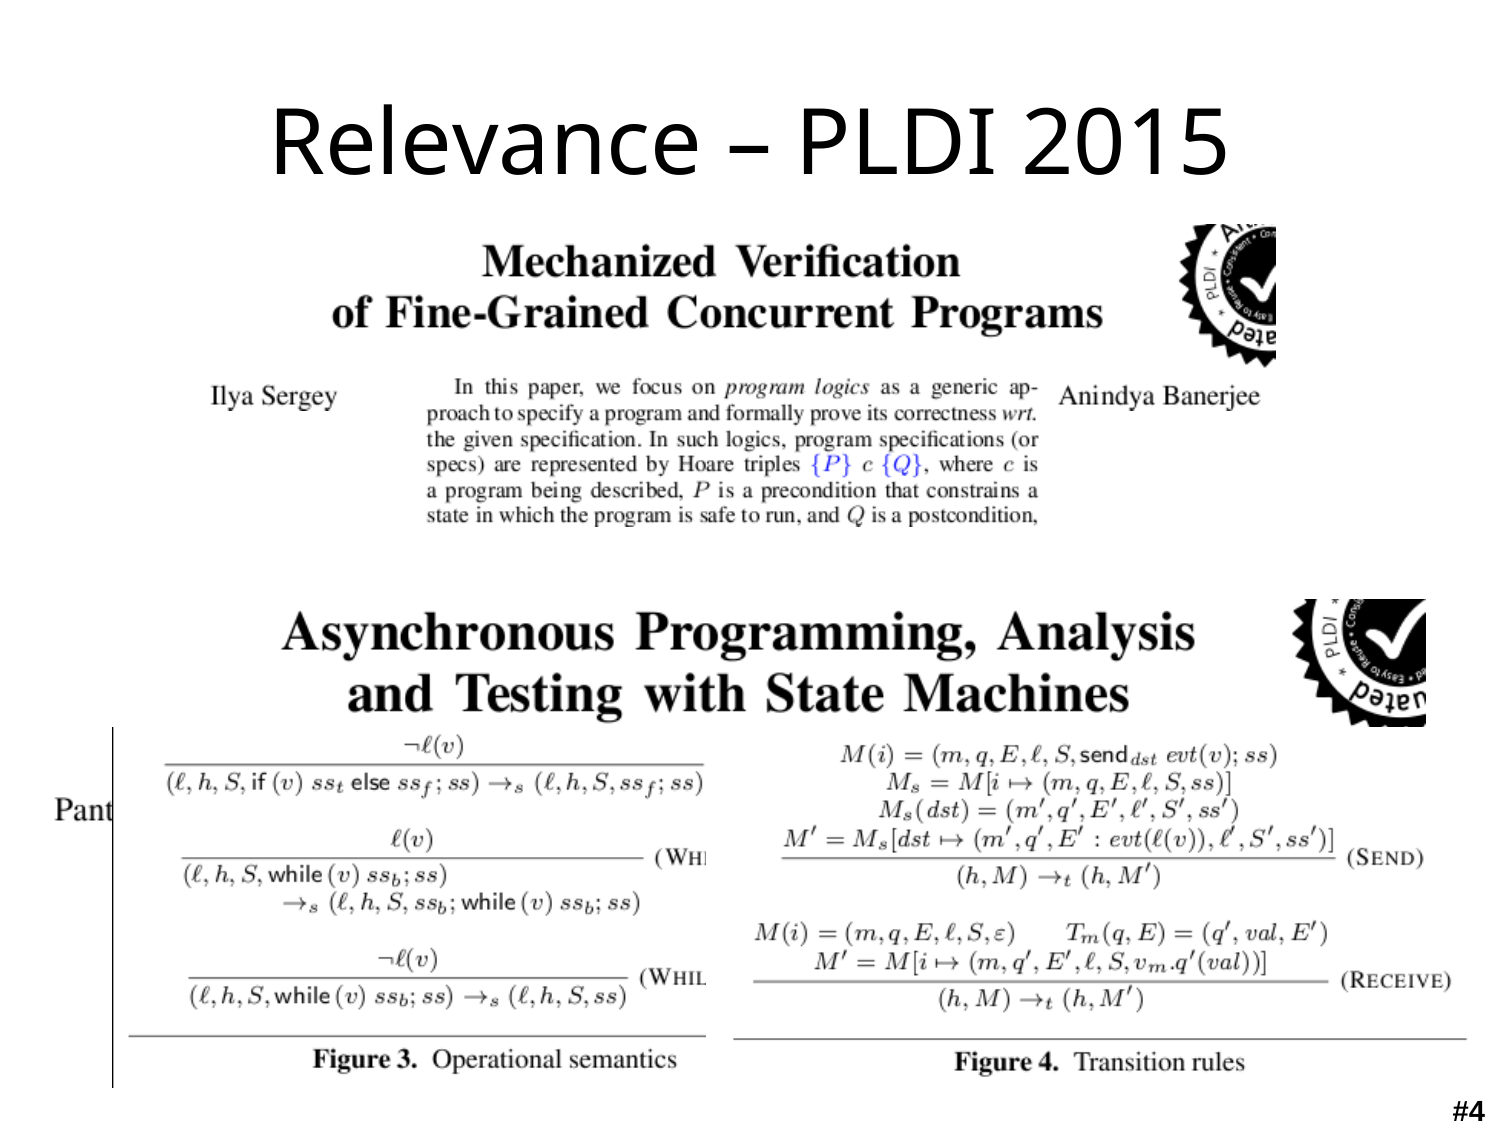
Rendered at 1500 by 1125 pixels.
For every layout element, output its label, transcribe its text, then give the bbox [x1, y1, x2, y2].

picture [200, 224, 1276, 527]
picture [47, 599, 1488, 1100]
title Relevance – PLDI 2015 [24, 45, 1476, 233]
